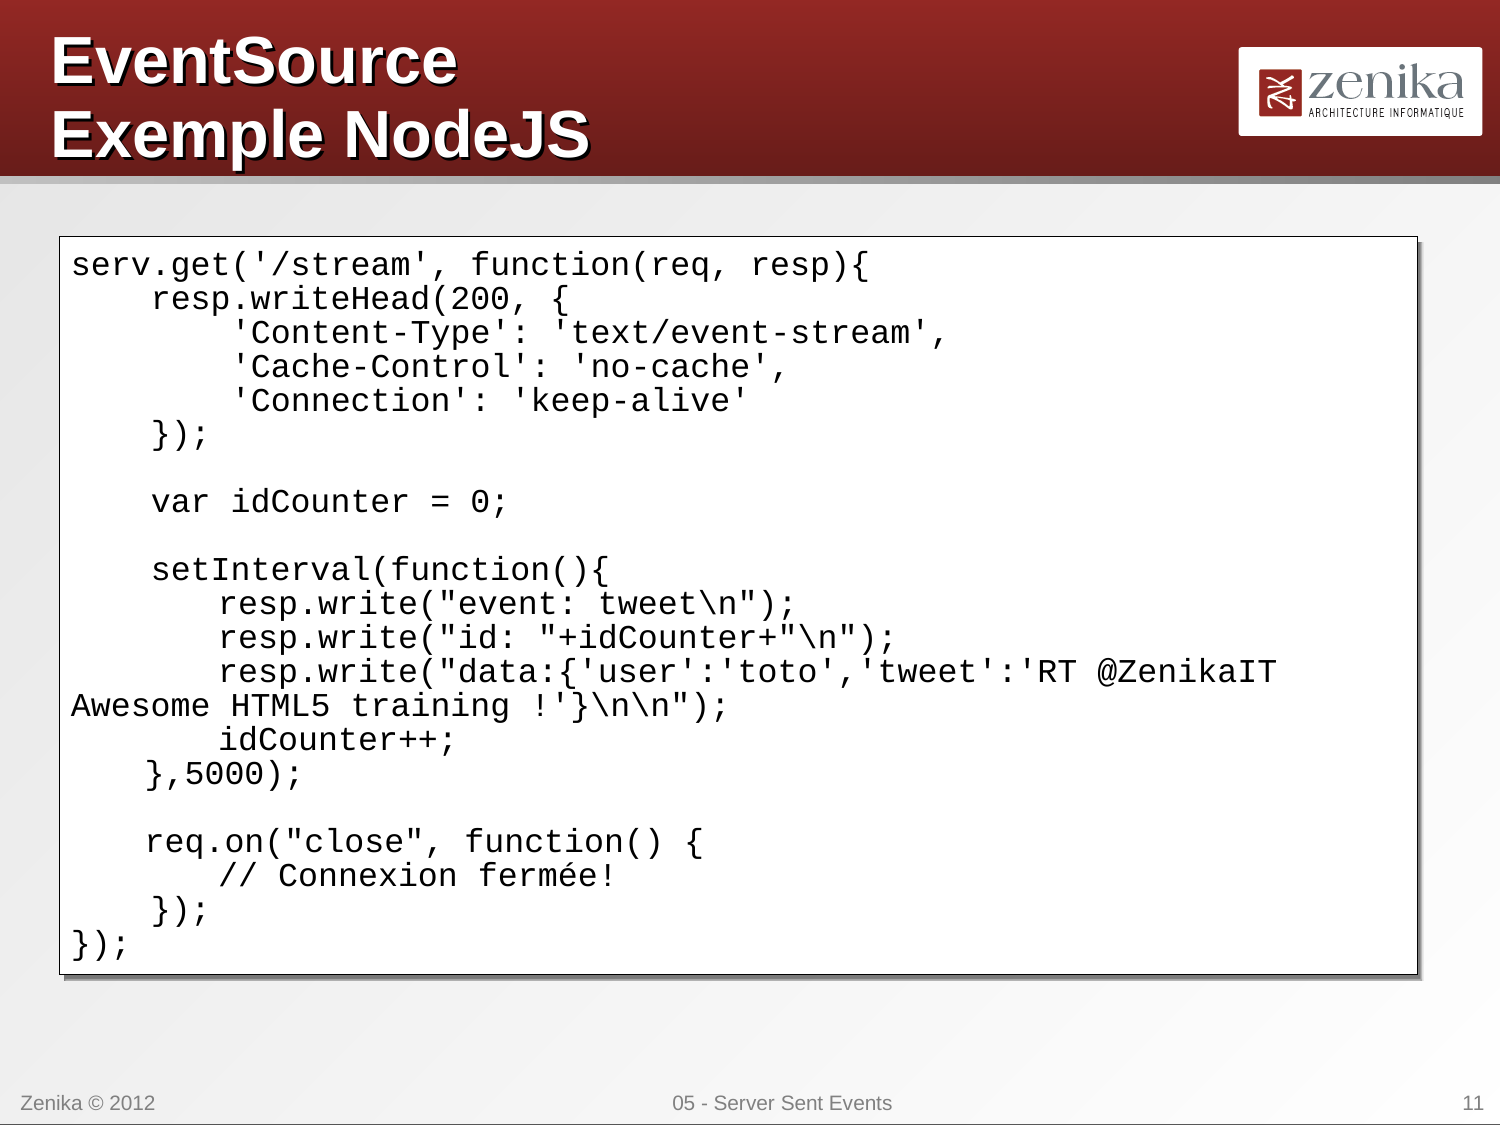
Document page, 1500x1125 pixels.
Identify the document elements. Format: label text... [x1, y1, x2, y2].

title EventSource Exemple NodeJS [50, 15, 1206, 180]
text_box serv.get('/stream', function(req, resp){ resp.writeHead(200, { 'Content-Type': 'text/event-stream', 'Cache-Control': 'no-cache', 'Connection': 'keep-alive' }); var idCounter = 0; setInterval(function(){ resp.write("event: tweet\n"); resp.write("id: "+idCounter+"\n"); resp.write("data:{'user':'toto','tweet':'RT @ZenikaIT Awesome HTML5 training !'}\n\n"); idCounter++; },5000); req.on("close", function() { // Connexion fermée! }); }); [59, 236, 1418, 975]
picture [1257, 58, 1464, 125]
